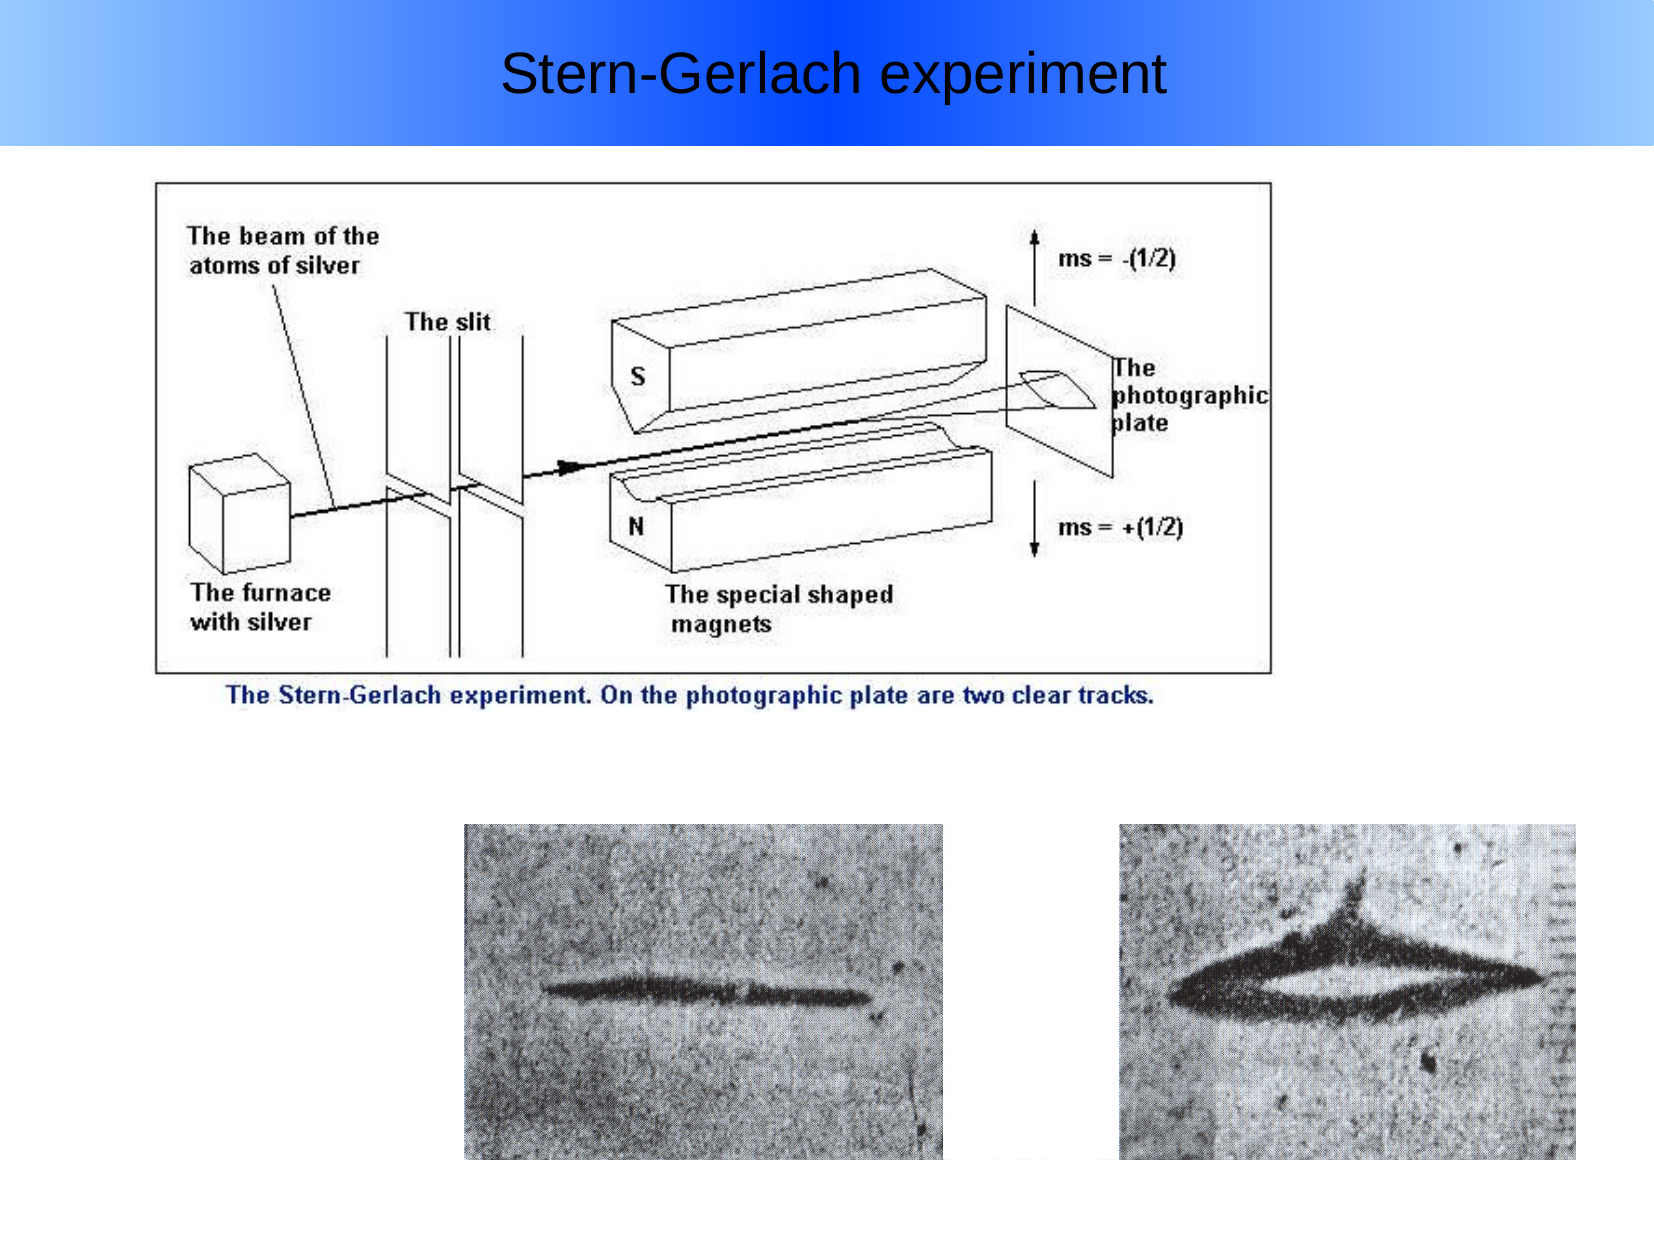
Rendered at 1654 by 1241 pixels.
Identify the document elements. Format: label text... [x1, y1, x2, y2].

text_box [0, 0, 1654, 146]
picture [150, 179, 1276, 713]
text_box Stern-Gerlach experiment [485, 33, 1183, 121]
picture [464, 824, 1576, 1160]
